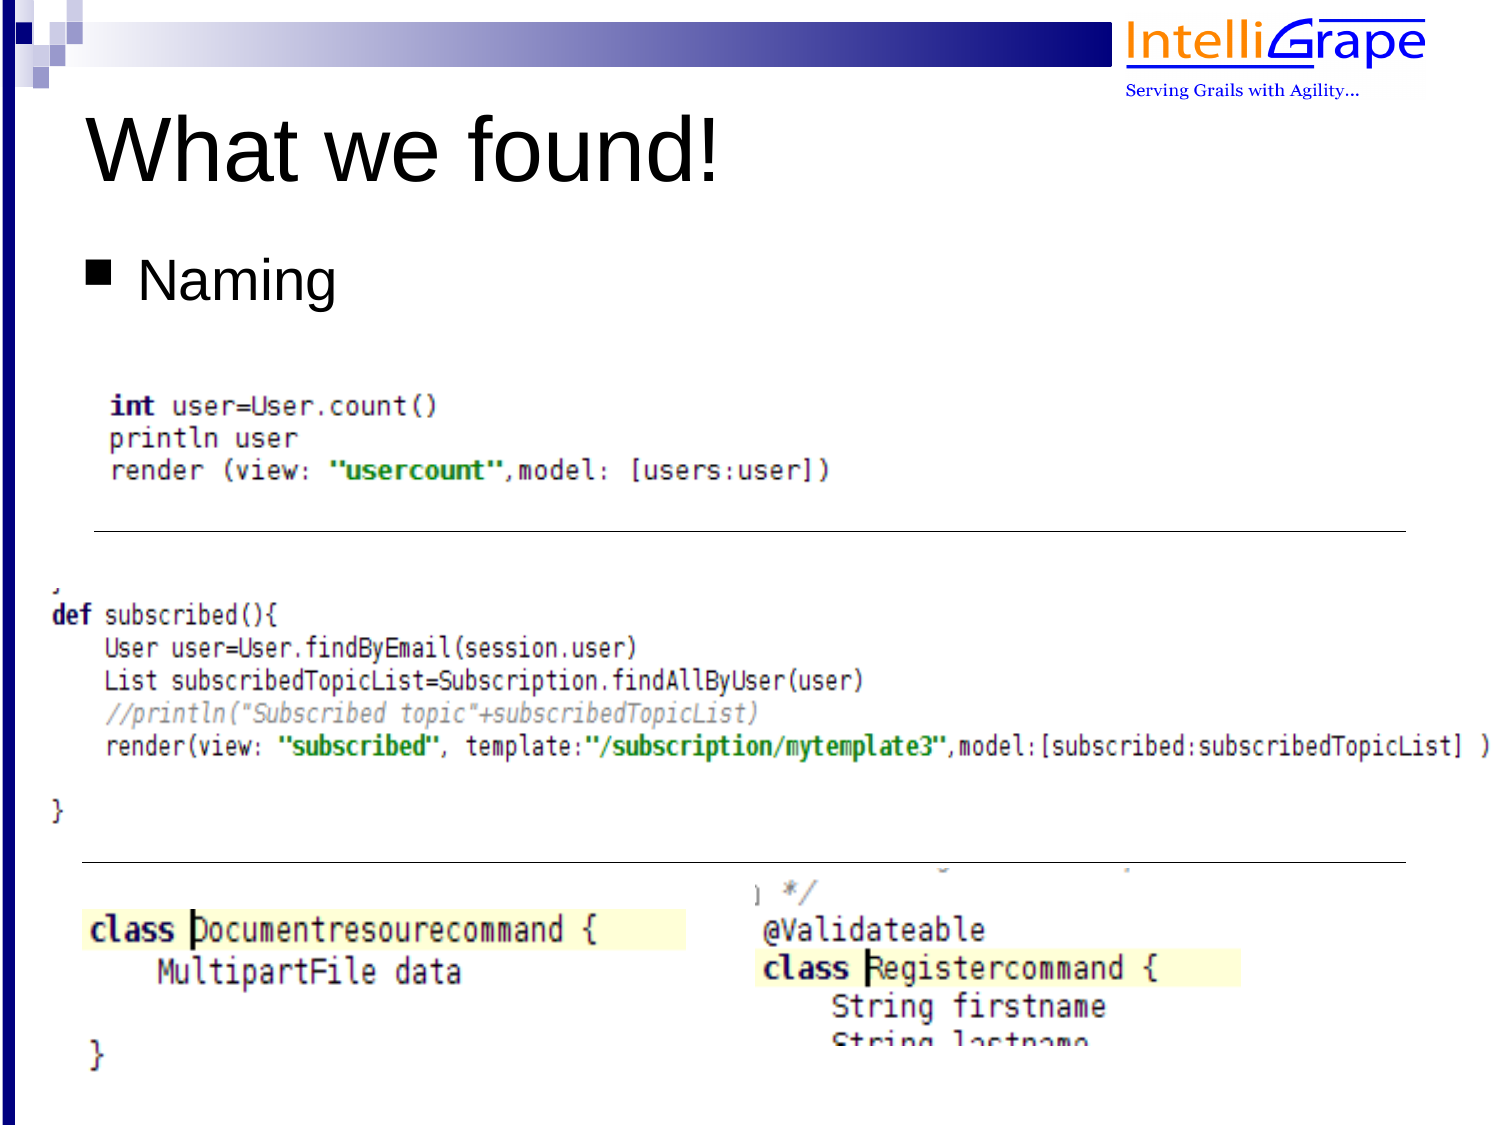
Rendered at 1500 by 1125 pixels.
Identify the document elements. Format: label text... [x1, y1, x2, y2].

text_box What we found! [70, 34, 1421, 260]
picture [23, 588, 1500, 839]
picture [1125, 12, 1425, 100]
picture [67, 373, 886, 508]
picture [755, 868, 1241, 1046]
text_box Naming [67, 236, 1418, 319]
picture [82, 909, 686, 1123]
